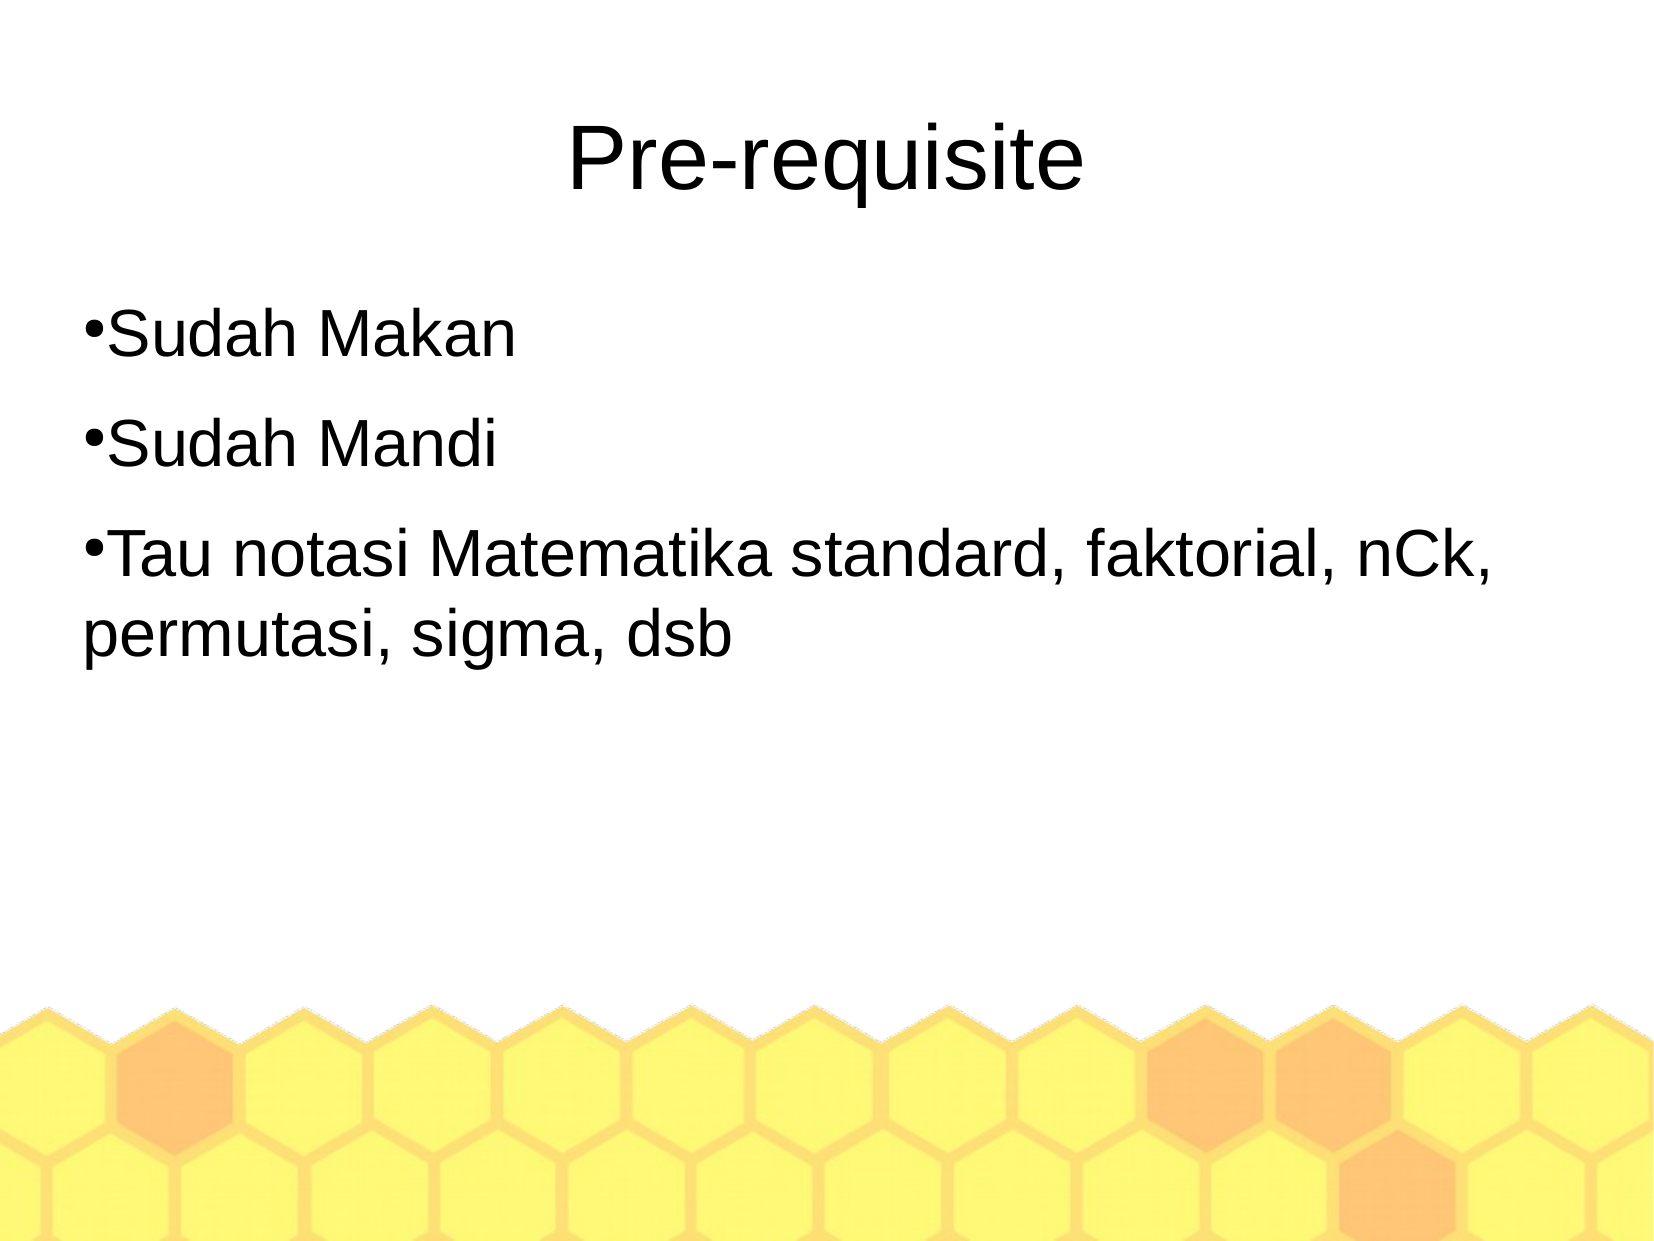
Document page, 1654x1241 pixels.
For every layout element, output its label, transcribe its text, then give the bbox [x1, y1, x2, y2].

list Sudah Makan Sudah Mandi Tau notasi Matematika standard, faktorial, nCk, permutasi, sigma, dsb [82, 290, 1571, 1010]
title Pre-requisite [82, 49, 1571, 257]
